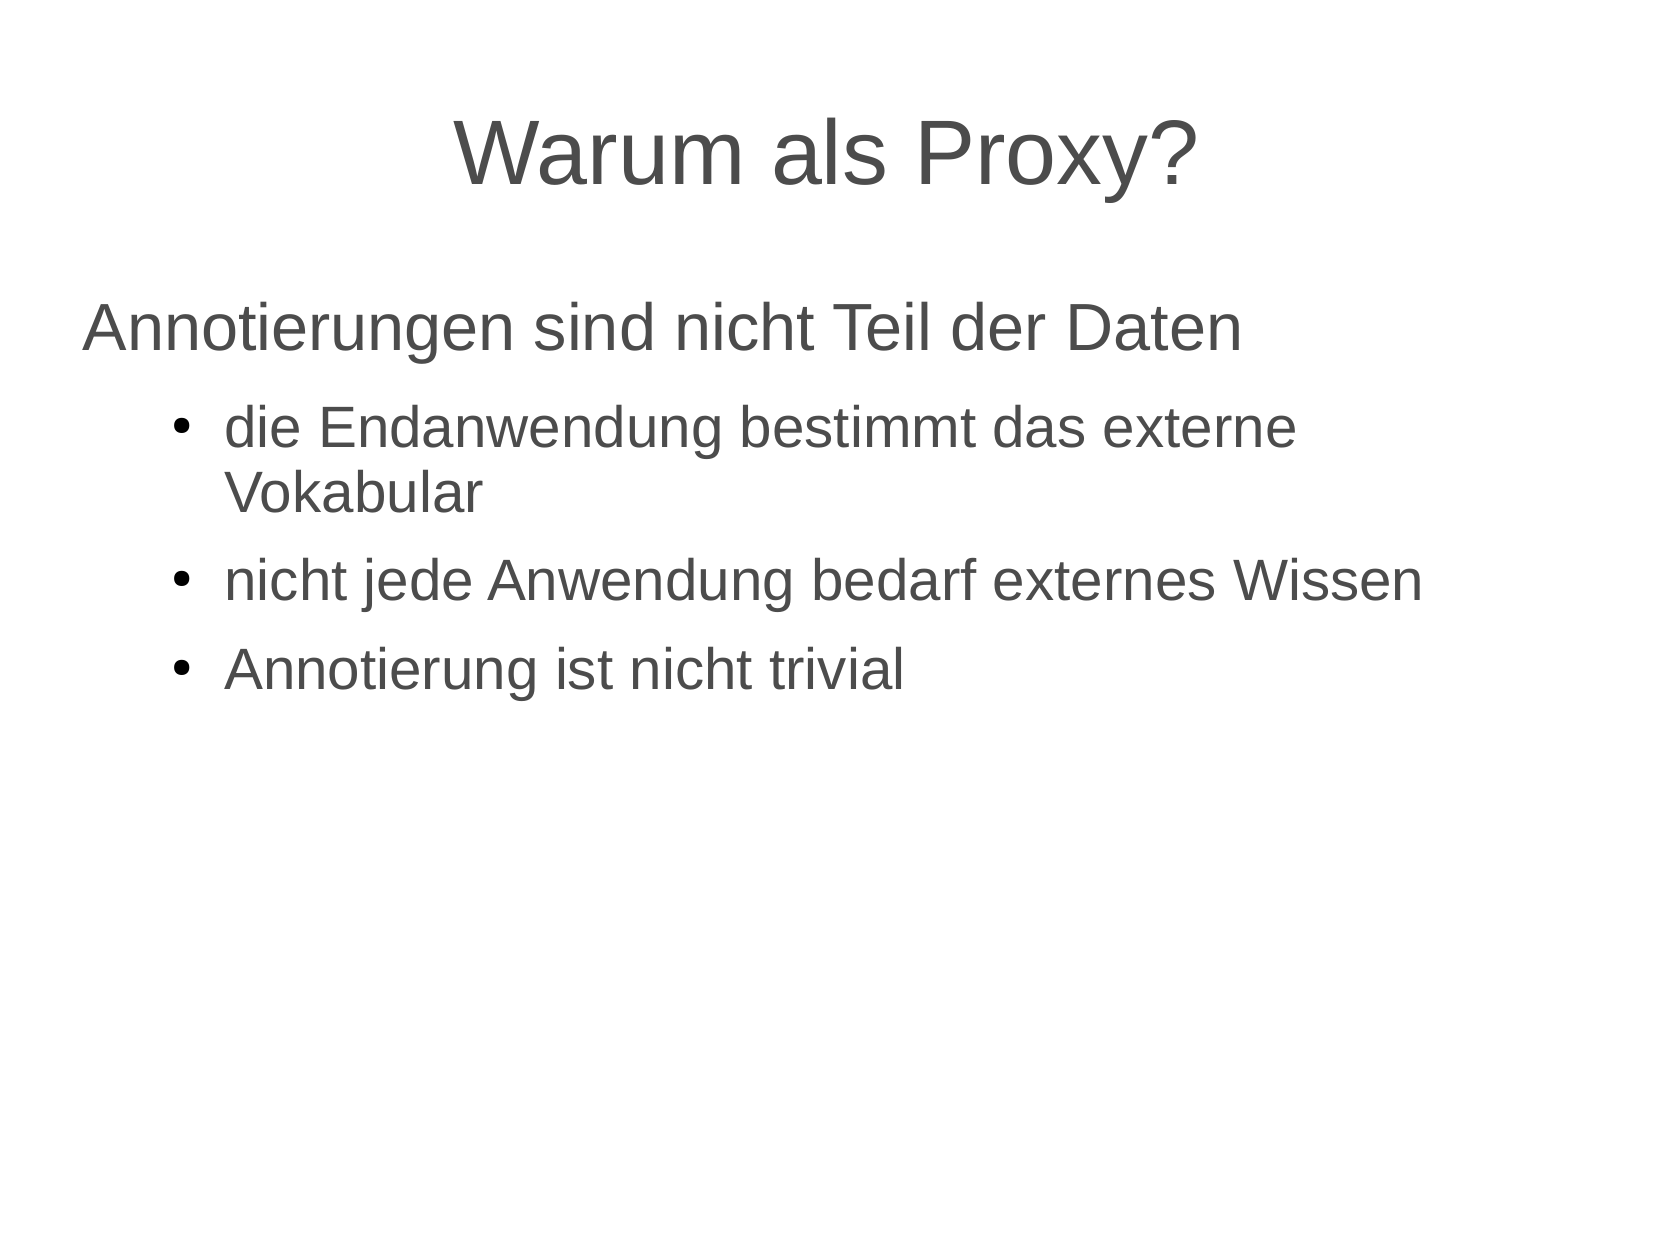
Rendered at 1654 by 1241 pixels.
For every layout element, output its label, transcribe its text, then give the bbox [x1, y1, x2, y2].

title Warum als Proxy? [82, 56, 1571, 250]
list Annotierungen sind nicht Teil der Daten die Endanwendung bestimmt das externe Vokabular nicht jede Anwendung bedarf externes Wissen Annotierung ist nicht trivial [82, 290, 1571, 1094]
